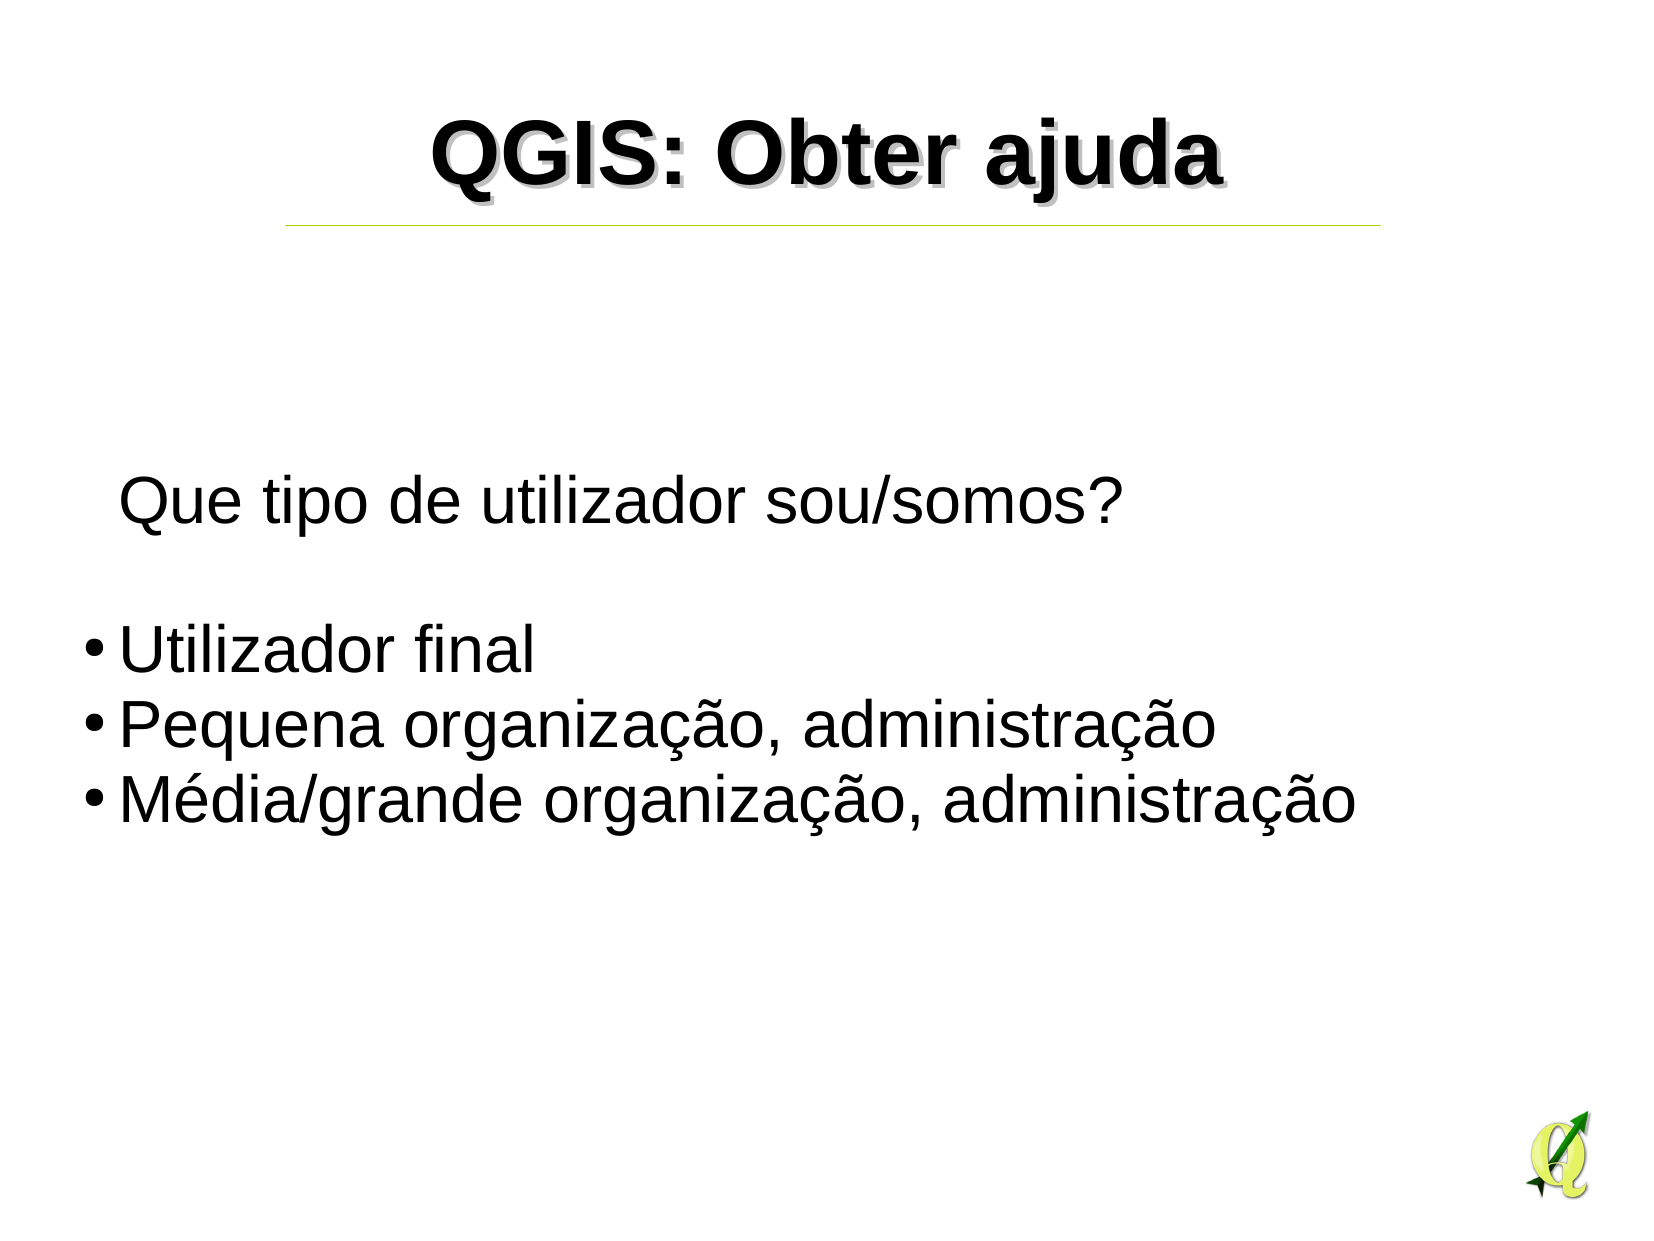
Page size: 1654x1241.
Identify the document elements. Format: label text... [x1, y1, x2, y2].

picture [1500, 1109, 1621, 1201]
title QGIS: Obter ajuda [82, 49, 1571, 257]
subtitle Que tipo de utilizador sou/somos? Utilizador final Pequena organização, administração Média/grande organização, administração [82, 290, 1571, 1010]
